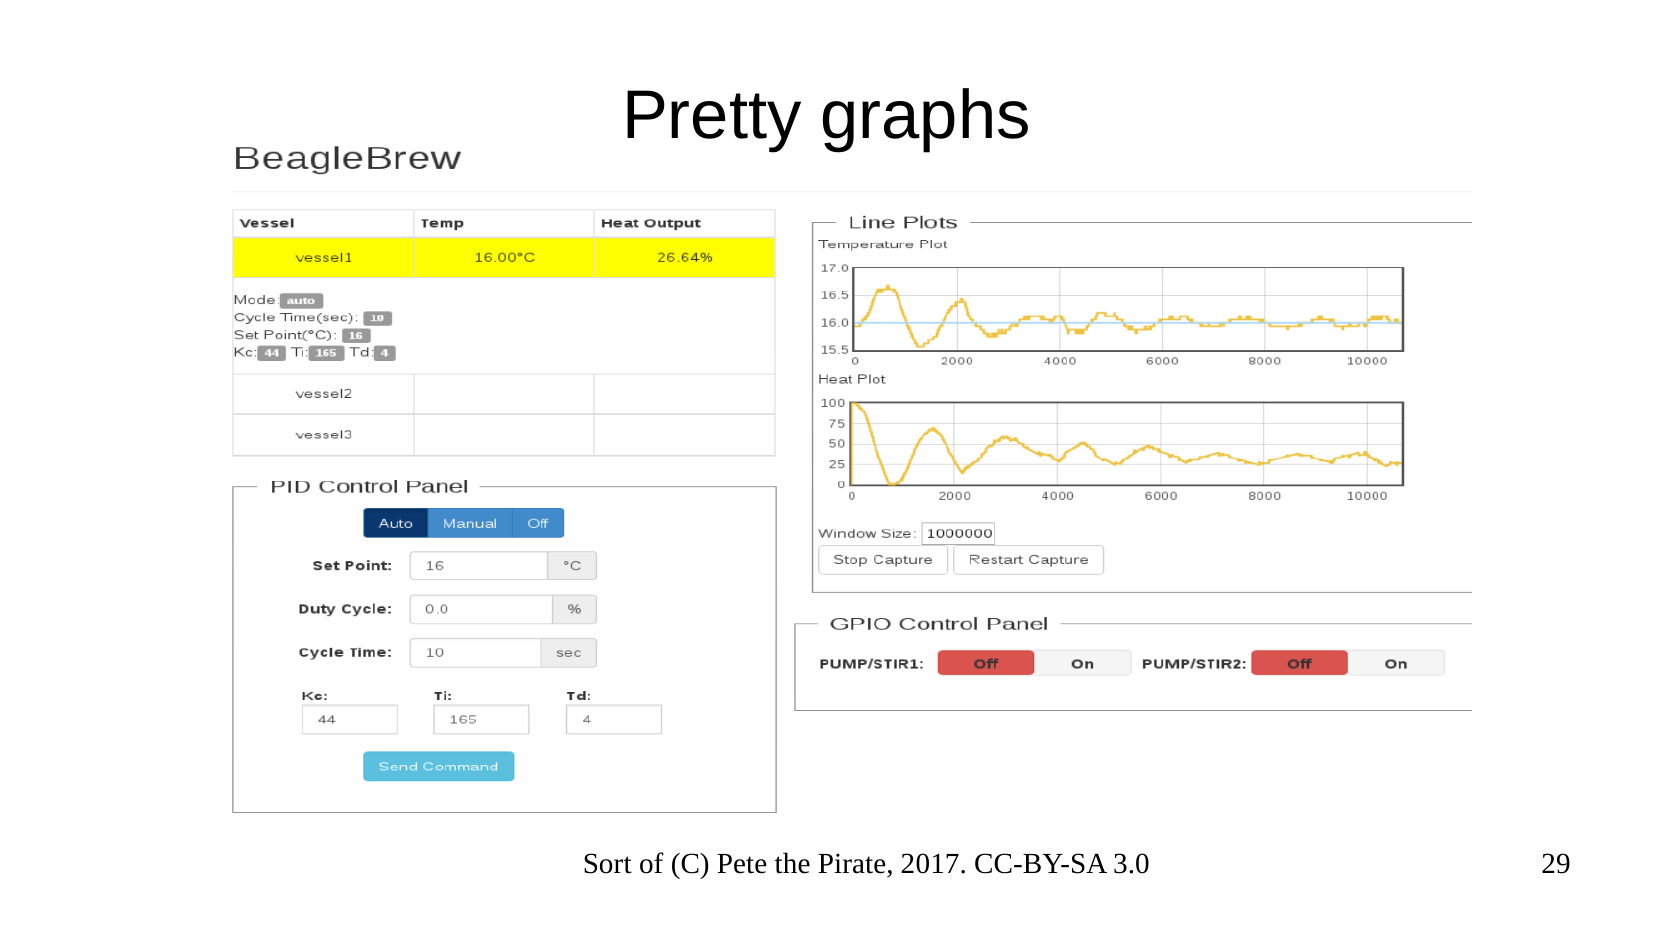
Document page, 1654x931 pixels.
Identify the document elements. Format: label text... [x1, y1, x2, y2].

picture [183, 193, 1472, 839]
title Pretty graphs [82, 37, 1571, 193]
